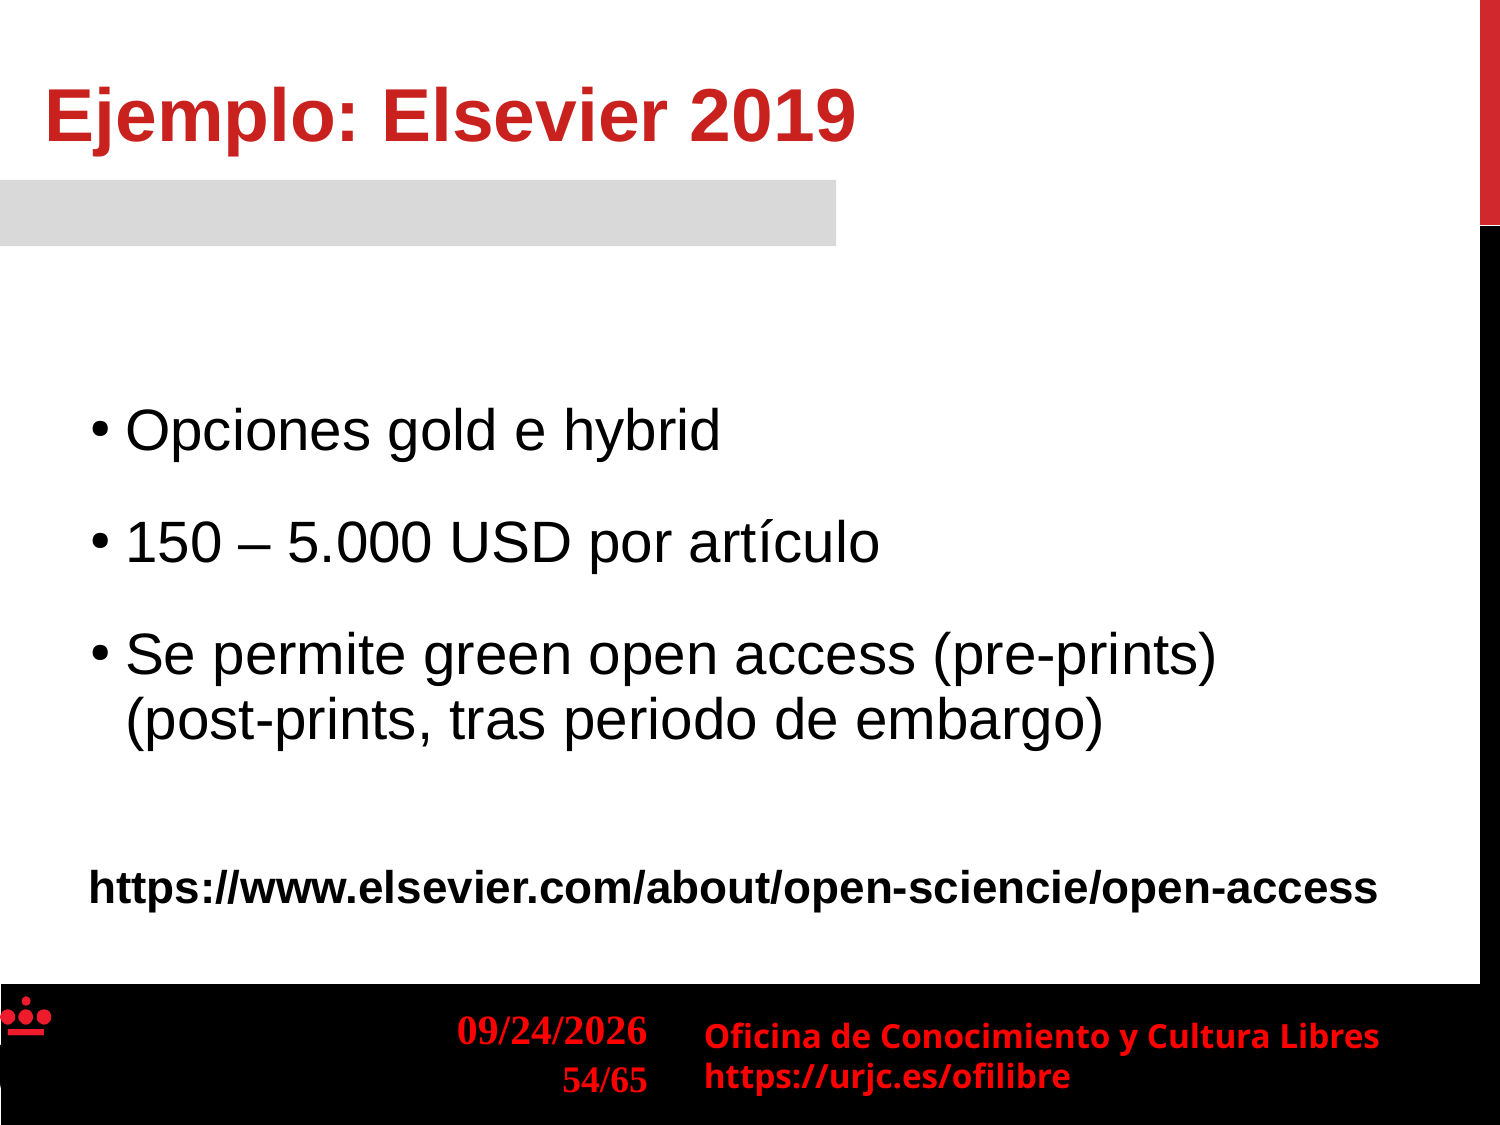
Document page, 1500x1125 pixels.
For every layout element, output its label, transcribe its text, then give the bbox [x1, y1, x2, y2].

text_box Opciones gold e hybrid 150 – 5.000 USD por artículo Se permite green open access (pre-prints) (post-prints, tras periodo de embargo) [75, 390, 1351, 760]
text_box https://www.elsevier.com/about/open-sciencie/open-access [45, 855, 1396, 922]
text_box Ejemplo: Elsevier 2019 [30, 66, 1036, 249]
title [75, 15, 1425, 172]
